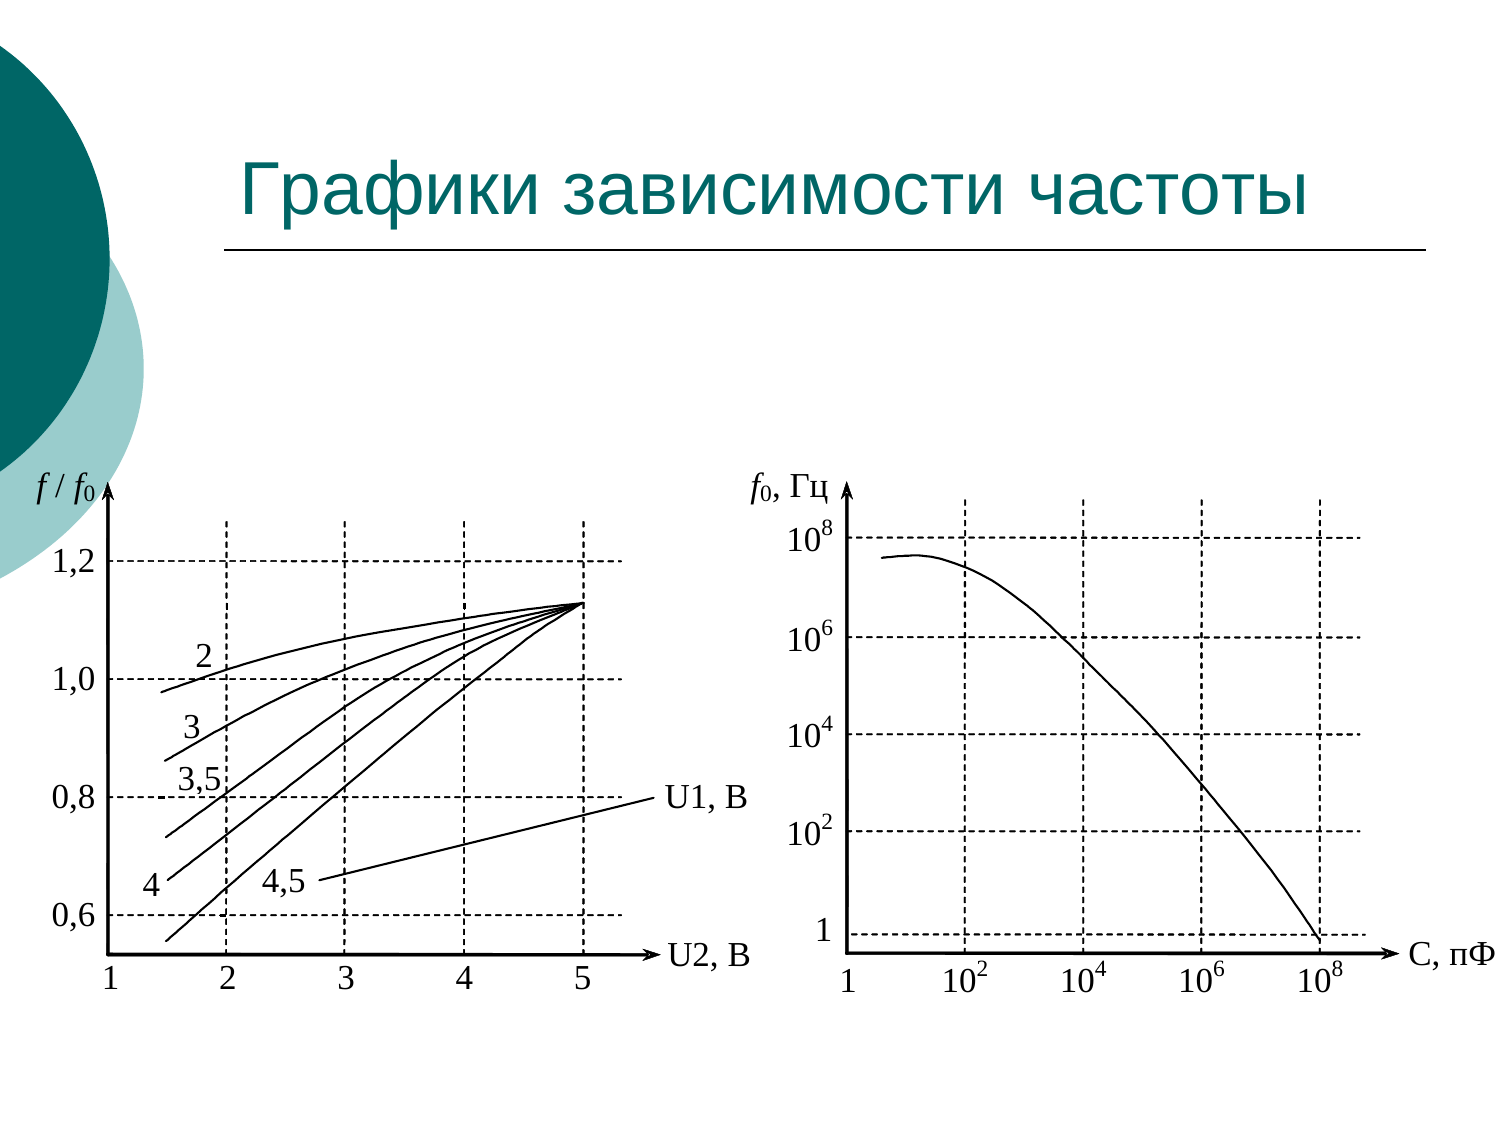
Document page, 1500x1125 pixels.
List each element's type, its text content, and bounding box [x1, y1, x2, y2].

picture [23, 454, 1500, 1016]
title Графики зависимости частоты [224, 49, 1425, 237]
